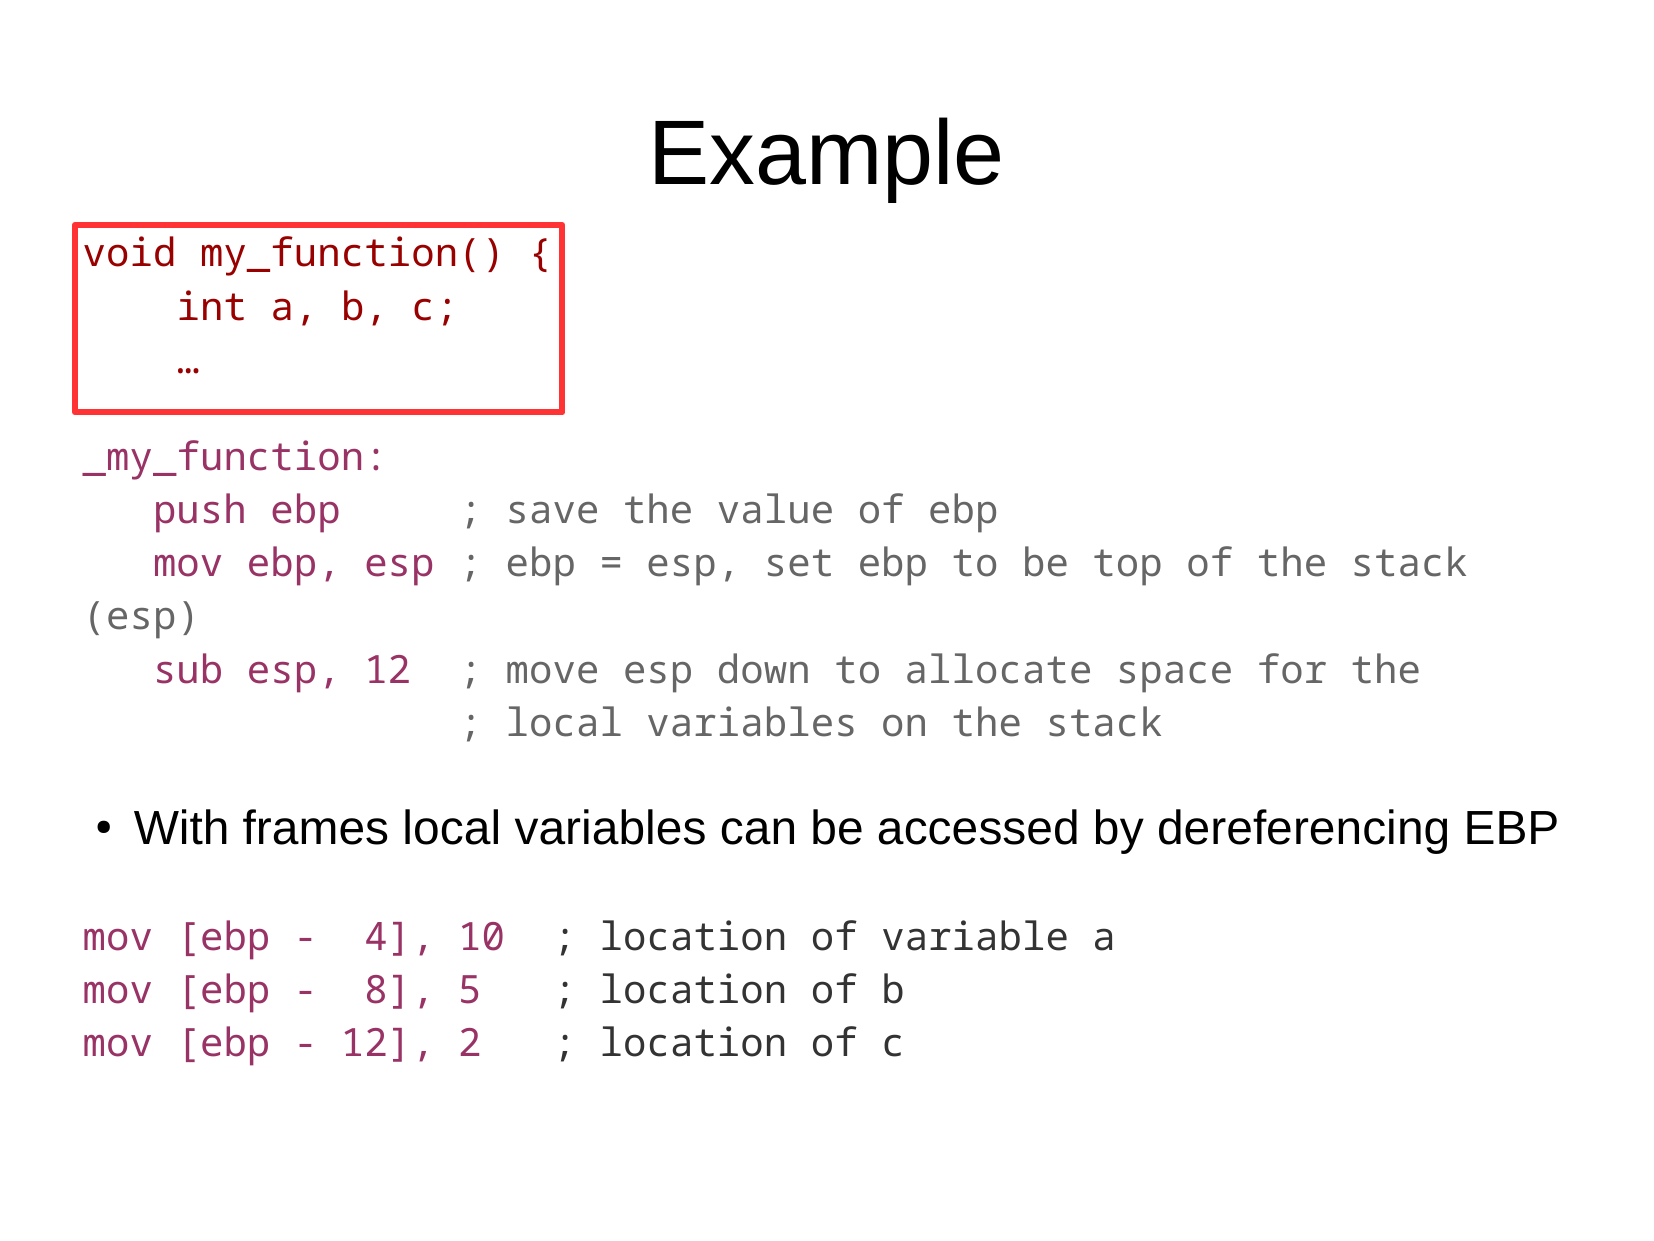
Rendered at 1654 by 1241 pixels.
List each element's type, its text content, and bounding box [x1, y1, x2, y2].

list void my_function() { int a, b, c; … _my_function: push ebp ; save the value of ebp mov ebp, esp ; ebp = esp, set ebp to be top of the stack (esp) sub esp, 12 ; move esp down to allocate space for the ; local variables on the stack With frames local variables can be accessed by dereferencing EBP mov [ebp - 4], 10 ; location of variable a mov [ebp - 8], 5 ; location of b mov [ebp - 12], 2 ; location of c [82, 228, 559, 409]
title Example [82, 49, 1571, 225]
list void my_function() { int a, b, c; … _my_function: push ebp ; save the value of ebp mov ebp, esp ; ebp = esp, set ebp to be top of the stack (esp) sub esp, 12 ; move esp down to allocate space for the ; local variables on the stack With frames local variables can be accessed by dereferencing EBP mov [ebp - 4], 10 ; location of variable a mov [ebp - 8], 5 ; location of b mov [ebp - 12], 2 ; location of c [82, 225, 1571, 1109]
